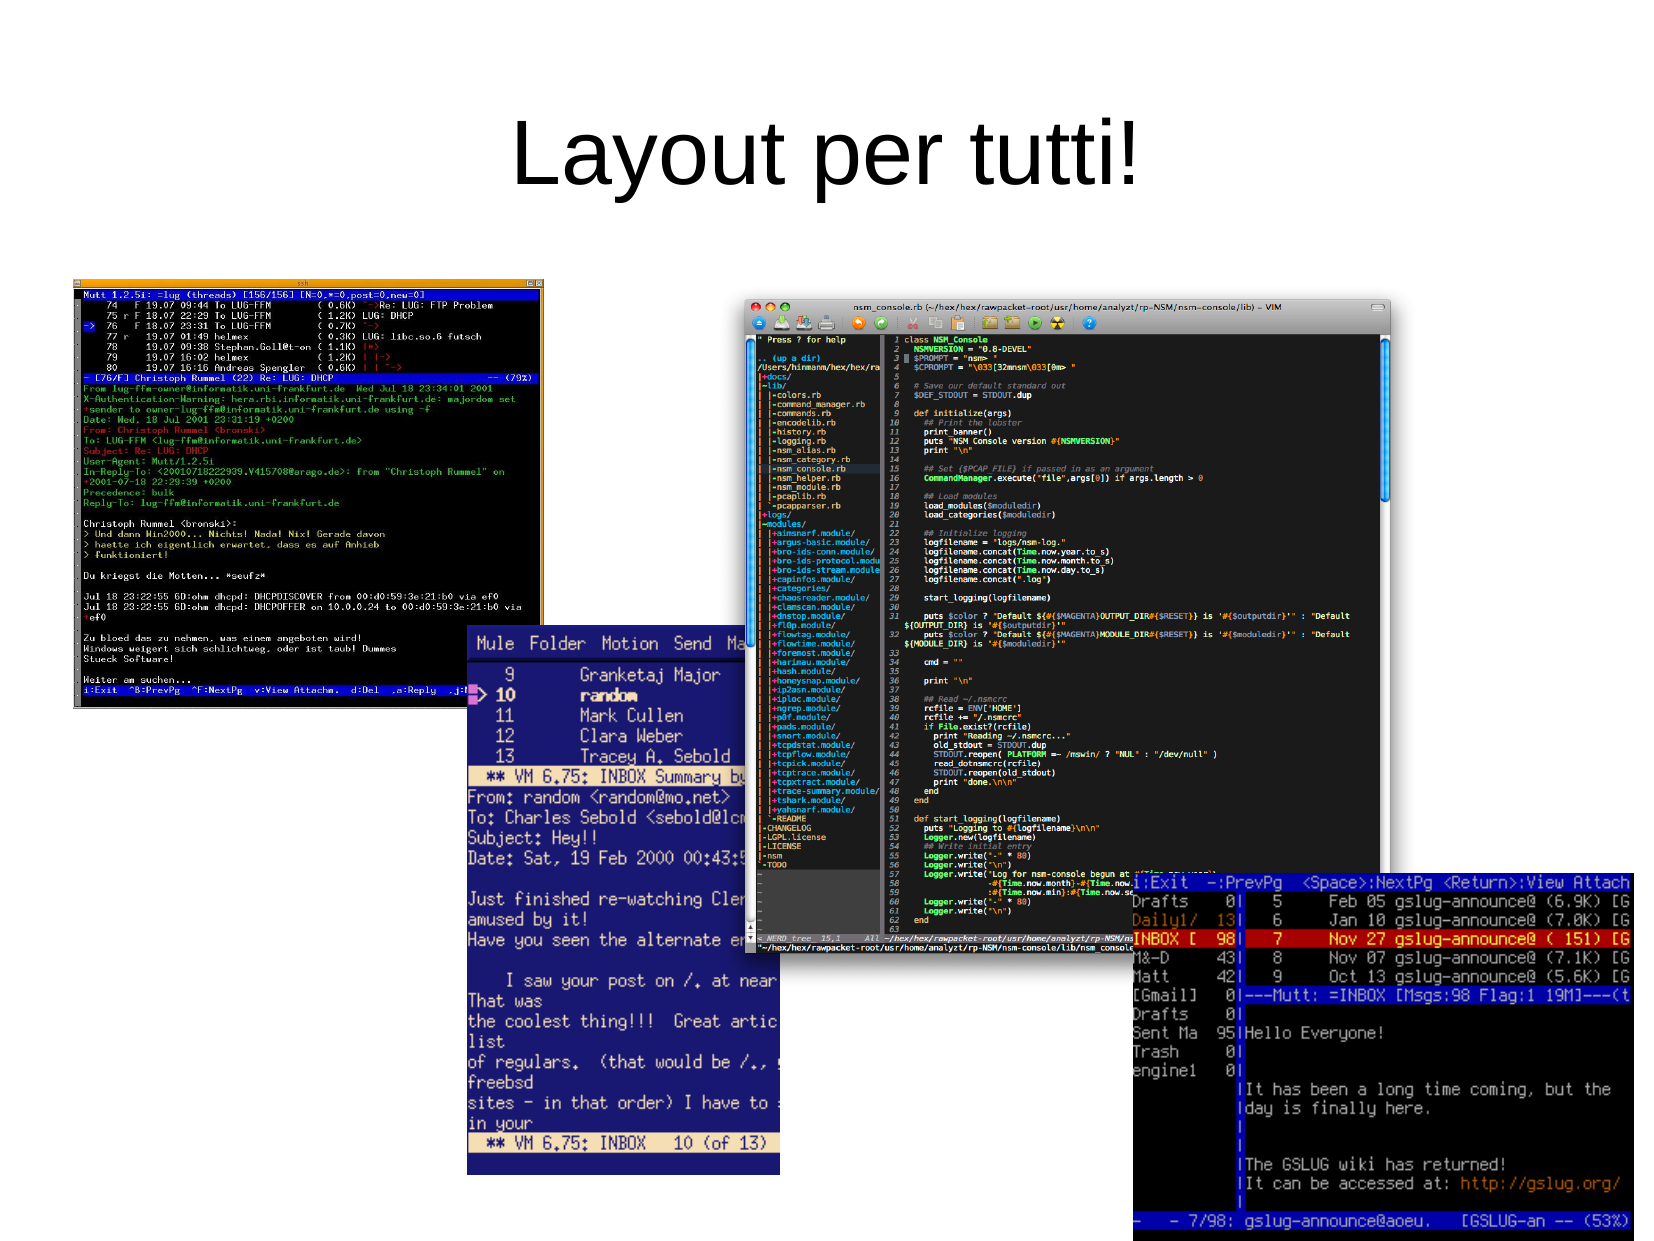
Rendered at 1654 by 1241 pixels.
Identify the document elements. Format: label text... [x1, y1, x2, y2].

picture [73, 279, 1634, 1241]
title Layout per tutti! [82, 49, 1571, 257]
